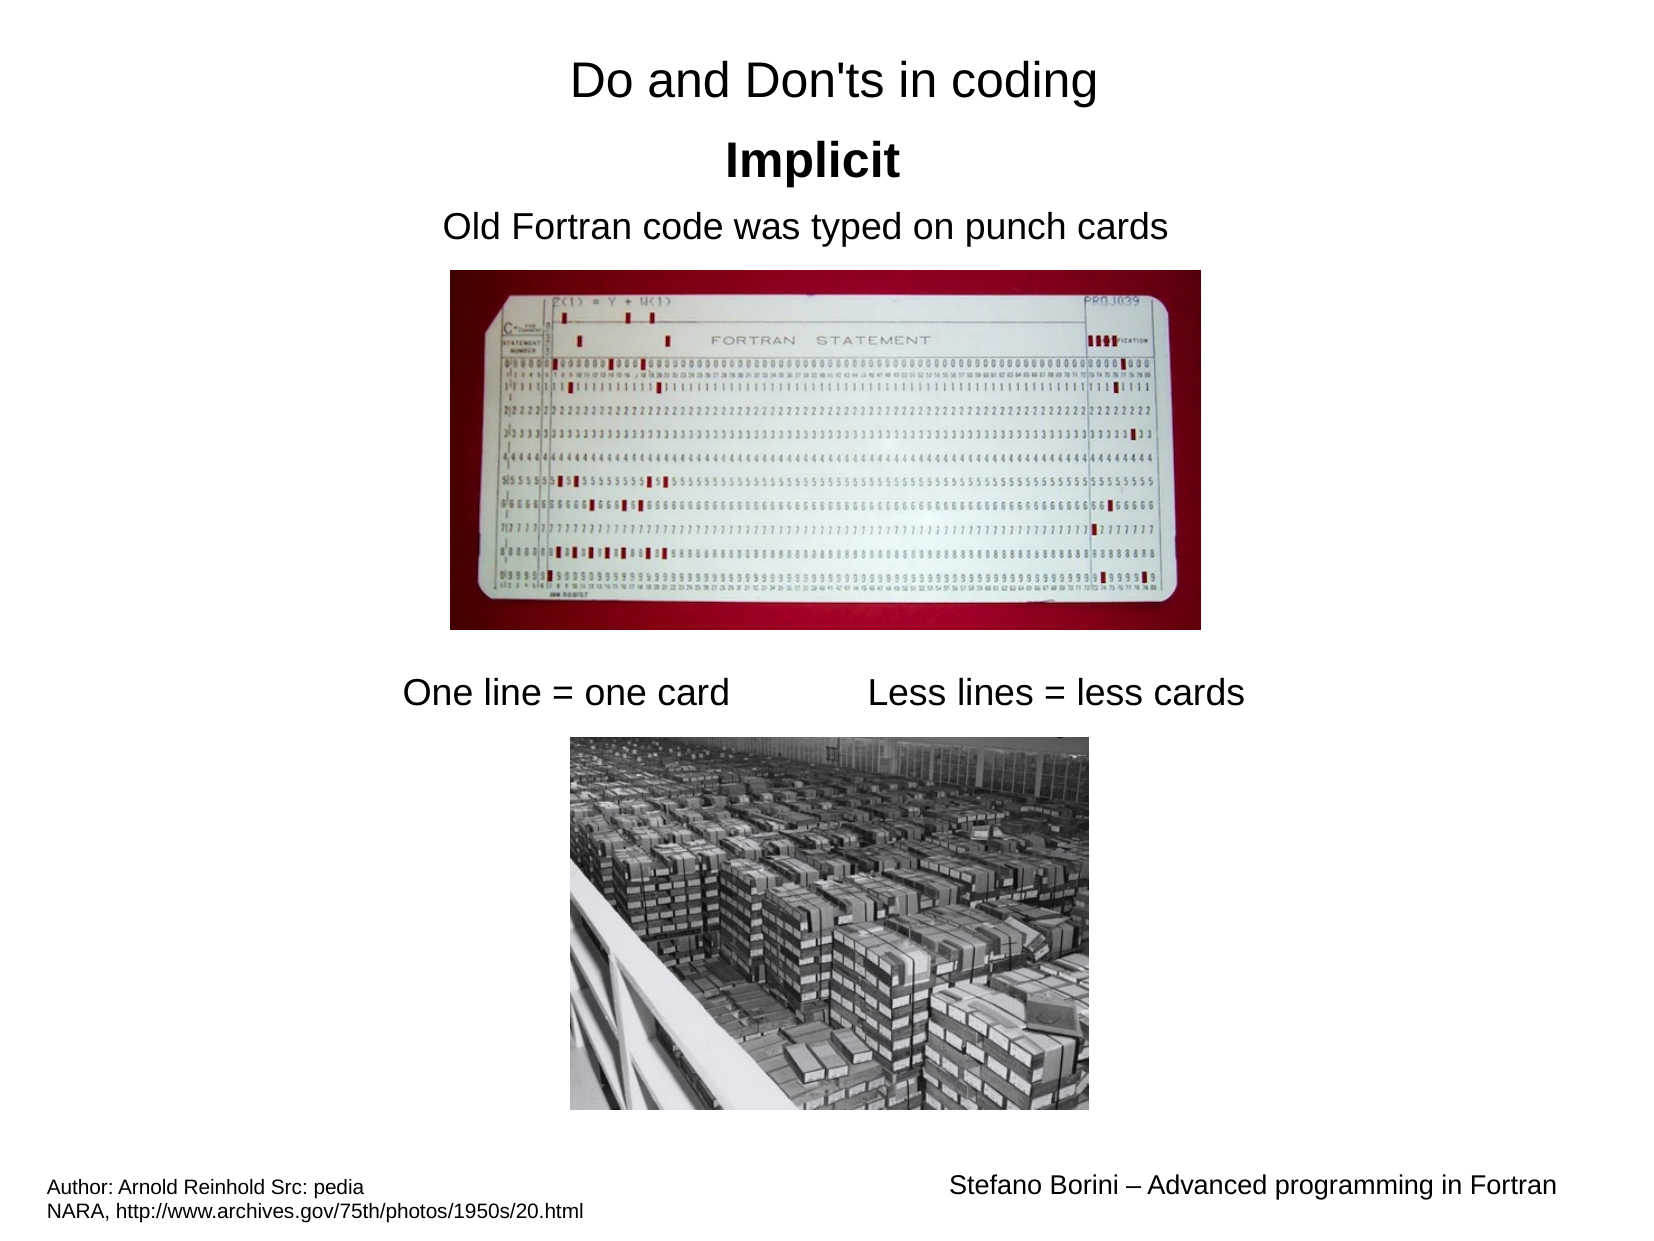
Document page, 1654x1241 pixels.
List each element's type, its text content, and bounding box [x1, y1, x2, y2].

text_box Old Fortran code was typed on punch cards [427, 198, 1186, 256]
text_box Implicit [710, 124, 916, 196]
picture [450, 270, 1201, 631]
text_box Author: Arnold Reinhold Src: pedia NARA, http://www.archives.gov/75th/photos/1950s/20.html [32, 1168, 602, 1231]
picture [570, 737, 1089, 1111]
text_box One line = one card [387, 663, 746, 721]
text_box Less lines = less cards [852, 663, 1272, 721]
text_box Do and Don'ts in coding [555, 44, 1126, 116]
